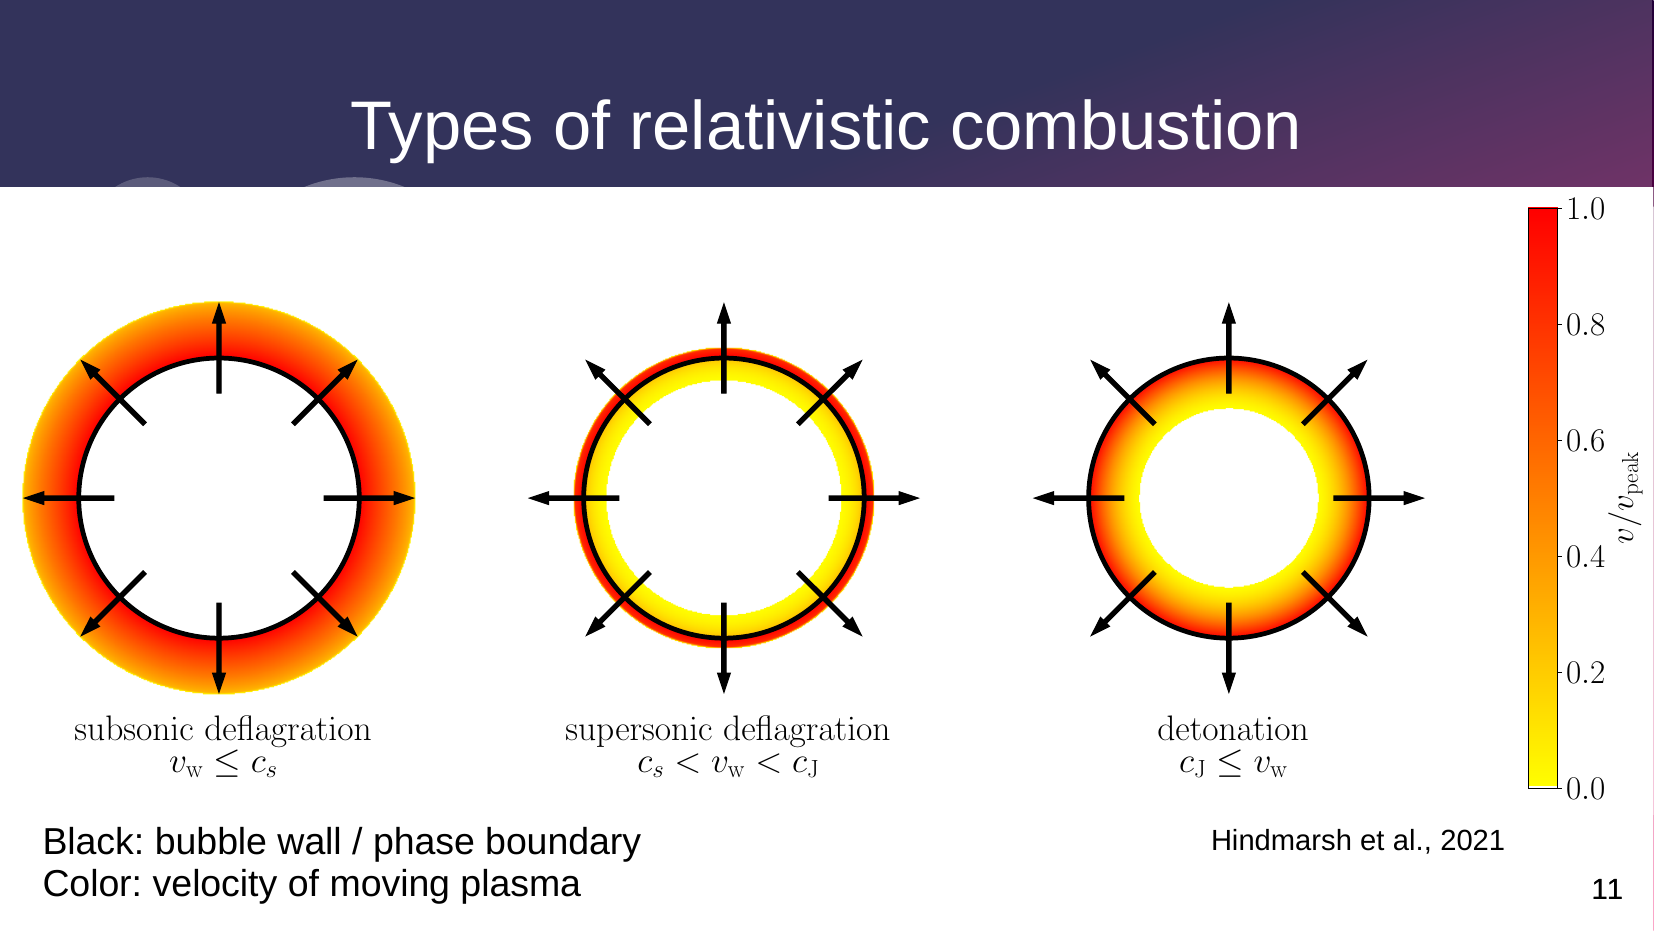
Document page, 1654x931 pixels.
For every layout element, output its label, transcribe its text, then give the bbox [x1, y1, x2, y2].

text_box Black: bubble wall / phase boundary Color: velocity of moving plasma [27, 813, 1500, 913]
picture [0, 187, 1654, 815]
text_box Hindmarsh et al., 2021 [1196, 816, 1620, 874]
title Types of relativistic combustion [88, 44, 1565, 187]
